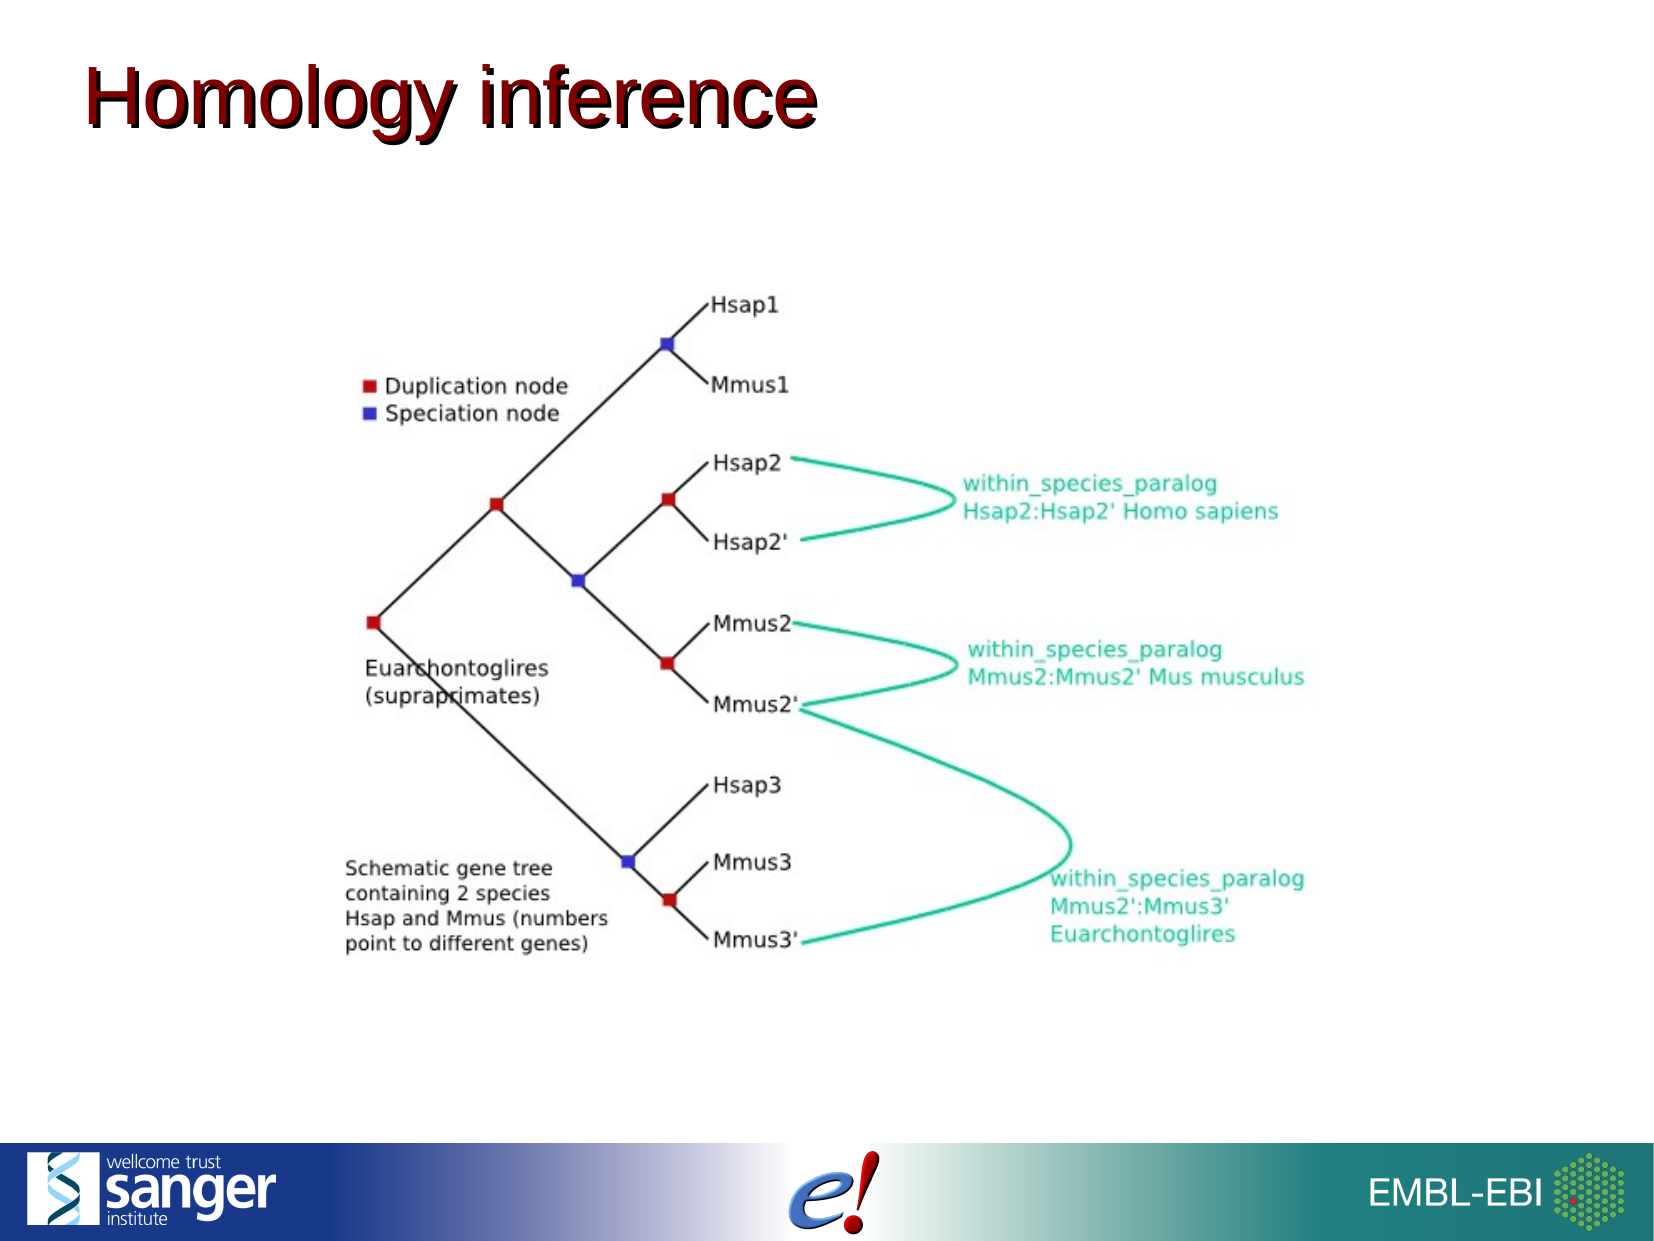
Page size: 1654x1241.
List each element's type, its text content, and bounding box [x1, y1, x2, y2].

title Homology inference [82, 49, 1571, 257]
picture [0, 1143, 1654, 1241]
picture [332, 278, 1336, 969]
